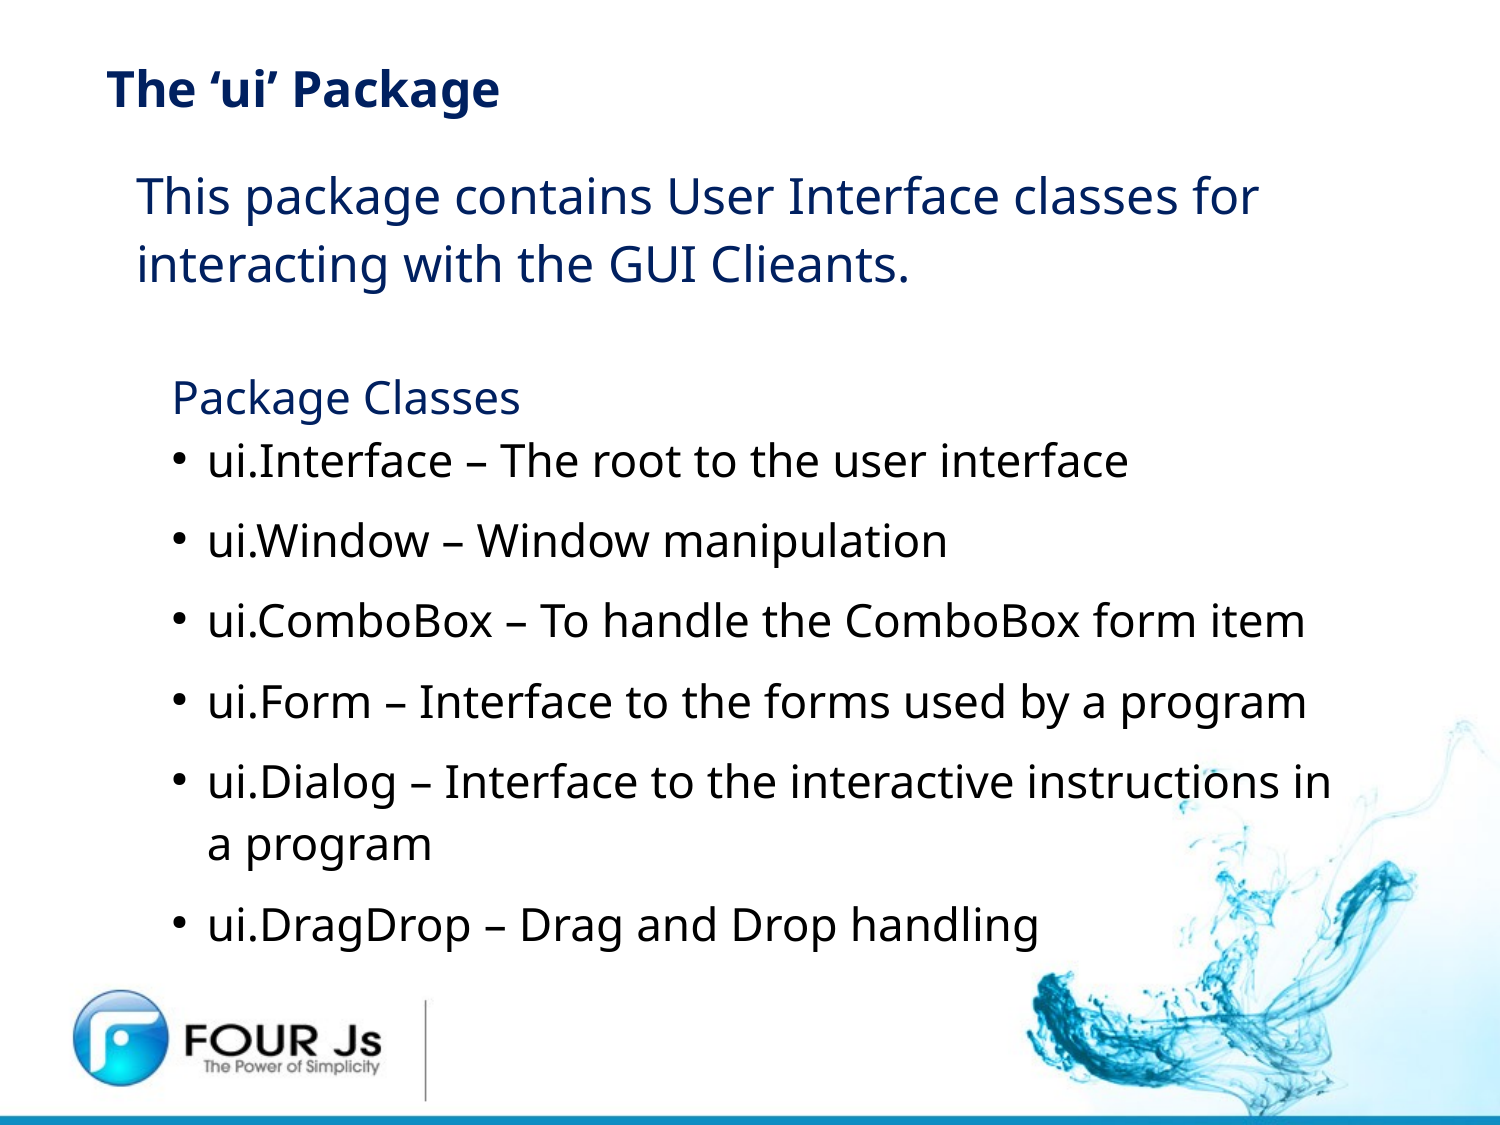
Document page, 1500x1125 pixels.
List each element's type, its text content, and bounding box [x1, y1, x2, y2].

title The ‘ui’ Package [106, 35, 1388, 142]
text_box This package contains User Interface classes for interacting with the GUI Clieants. Package Classes ui.Interface – The root to the user interface ui.Window – Window manipulation ui.ComboBox – To handle the ComboBox form item ui.Form – Interface to the forms used by a program ui.Dialog – Interface to the interactive instructions in a program ui.DragDrop – Drag and Drop handling [121, 153, 1383, 889]
picture [0, 0, 1500, 1122]
